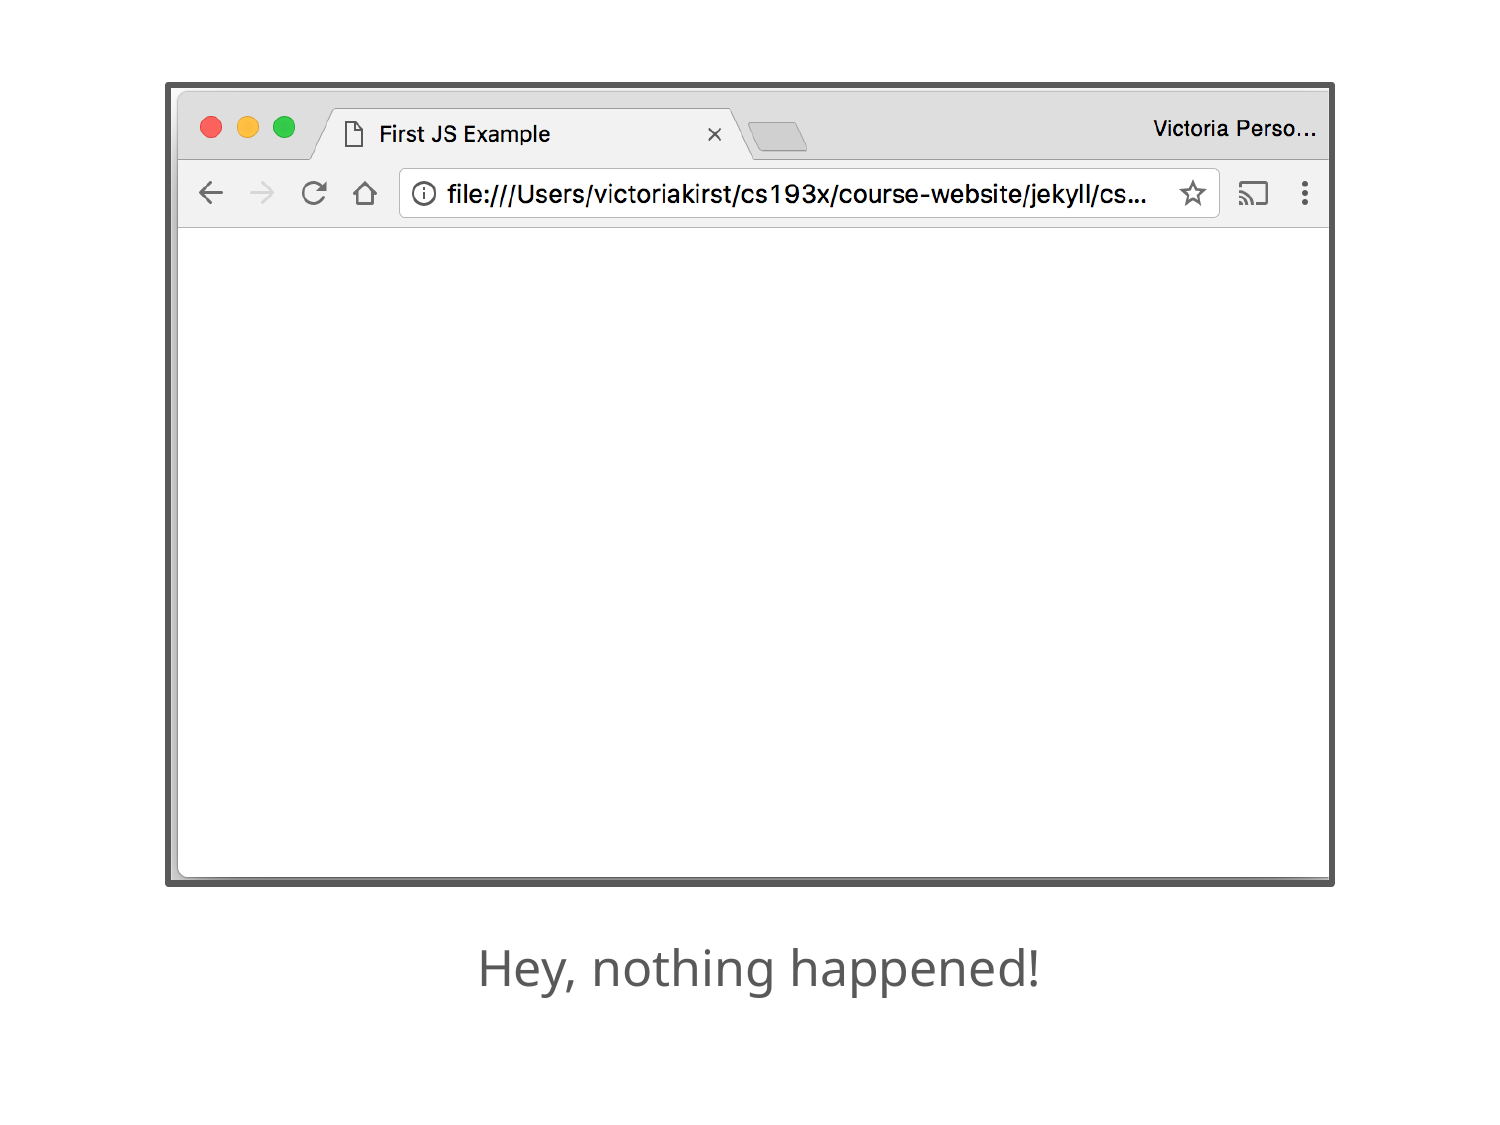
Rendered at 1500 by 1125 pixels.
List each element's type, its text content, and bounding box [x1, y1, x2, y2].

picture [171, 87, 1329, 881]
list Hey, nothing happened! [137, 912, 1381, 1077]
